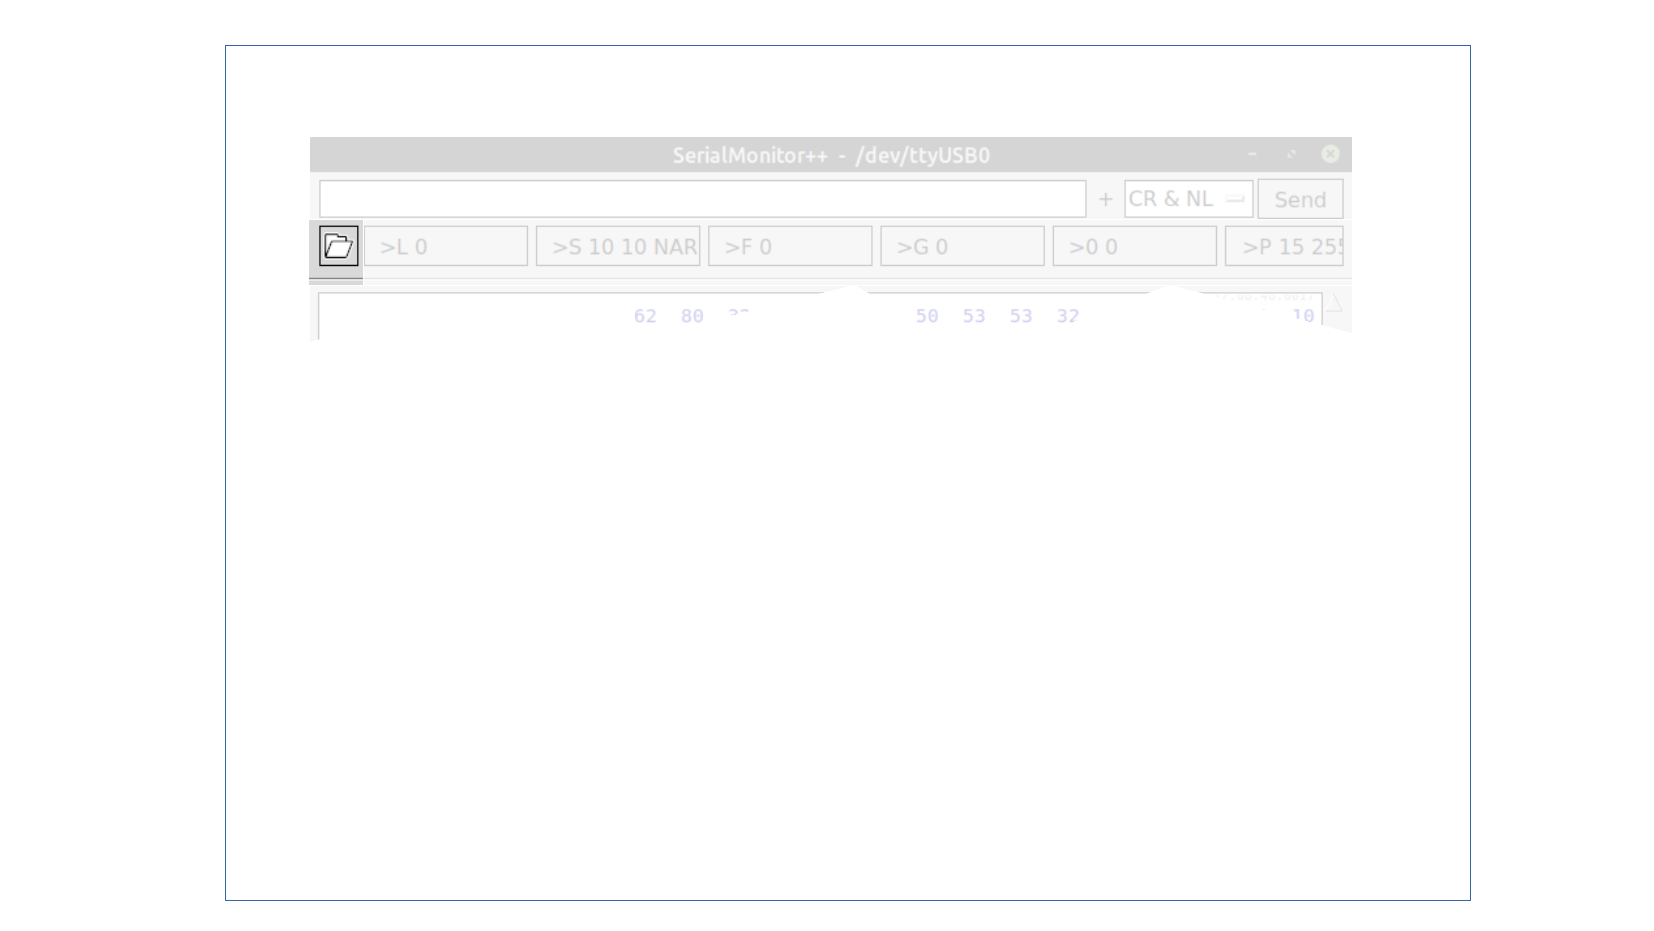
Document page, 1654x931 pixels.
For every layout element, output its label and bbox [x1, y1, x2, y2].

picture [309, 220, 363, 285]
text_box [225, 45, 1471, 901]
